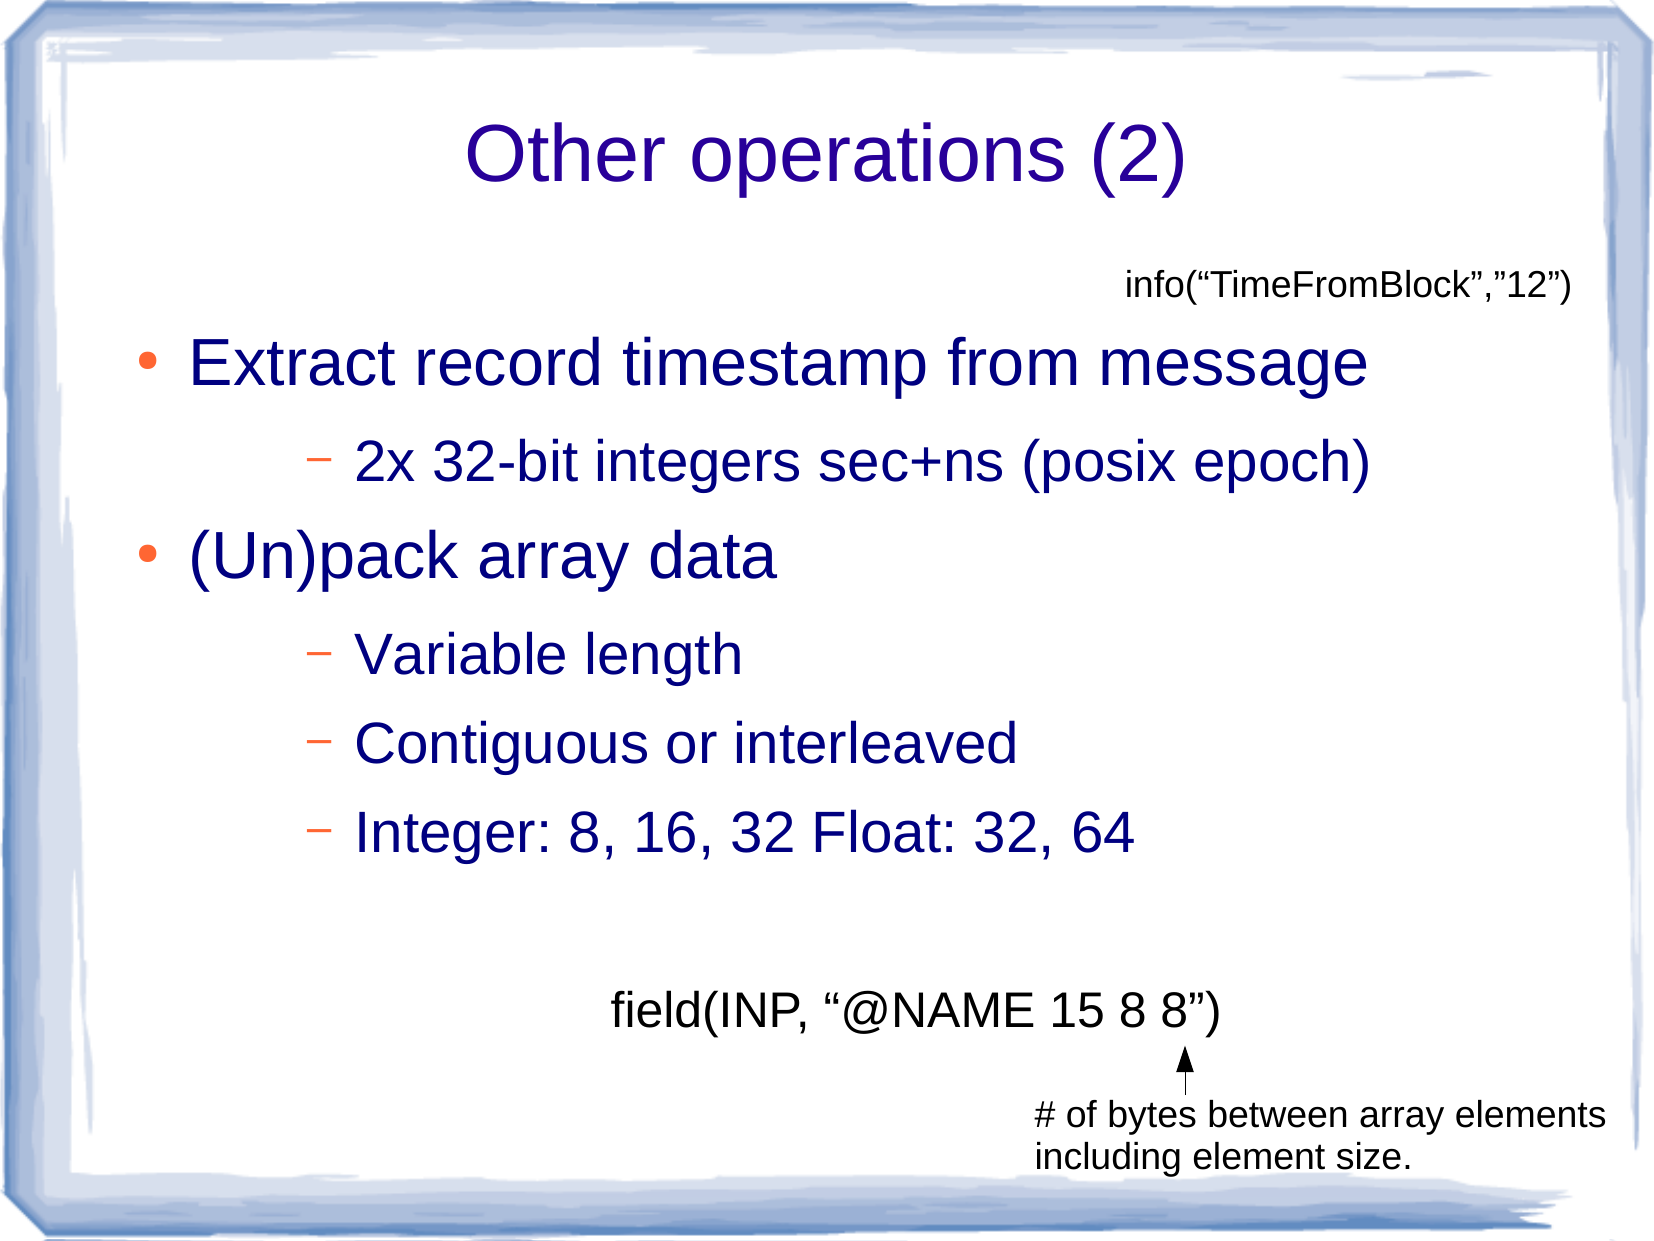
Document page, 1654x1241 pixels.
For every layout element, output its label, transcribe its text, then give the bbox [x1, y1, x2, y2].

text_box info(“TimeFromBlock”,”12”) [1110, 256, 1588, 314]
text_box # of bytes between array elements including element size. [1019, 1086, 1621, 1186]
picture [0, 0, 1654, 1241]
title Other operations (2) [82, 49, 1571, 257]
text_box field(INP, “@NAME 15 8 8”) [525, 975, 1237, 1046]
list Extract record timestamp from message 2x 32-bit integers sec+ns (posix epoch) (Un)pack array data Variable length Contiguous or interleaved Integer: 8, 16, 32 Float: 32, 64 [118, 324, 1571, 1030]
